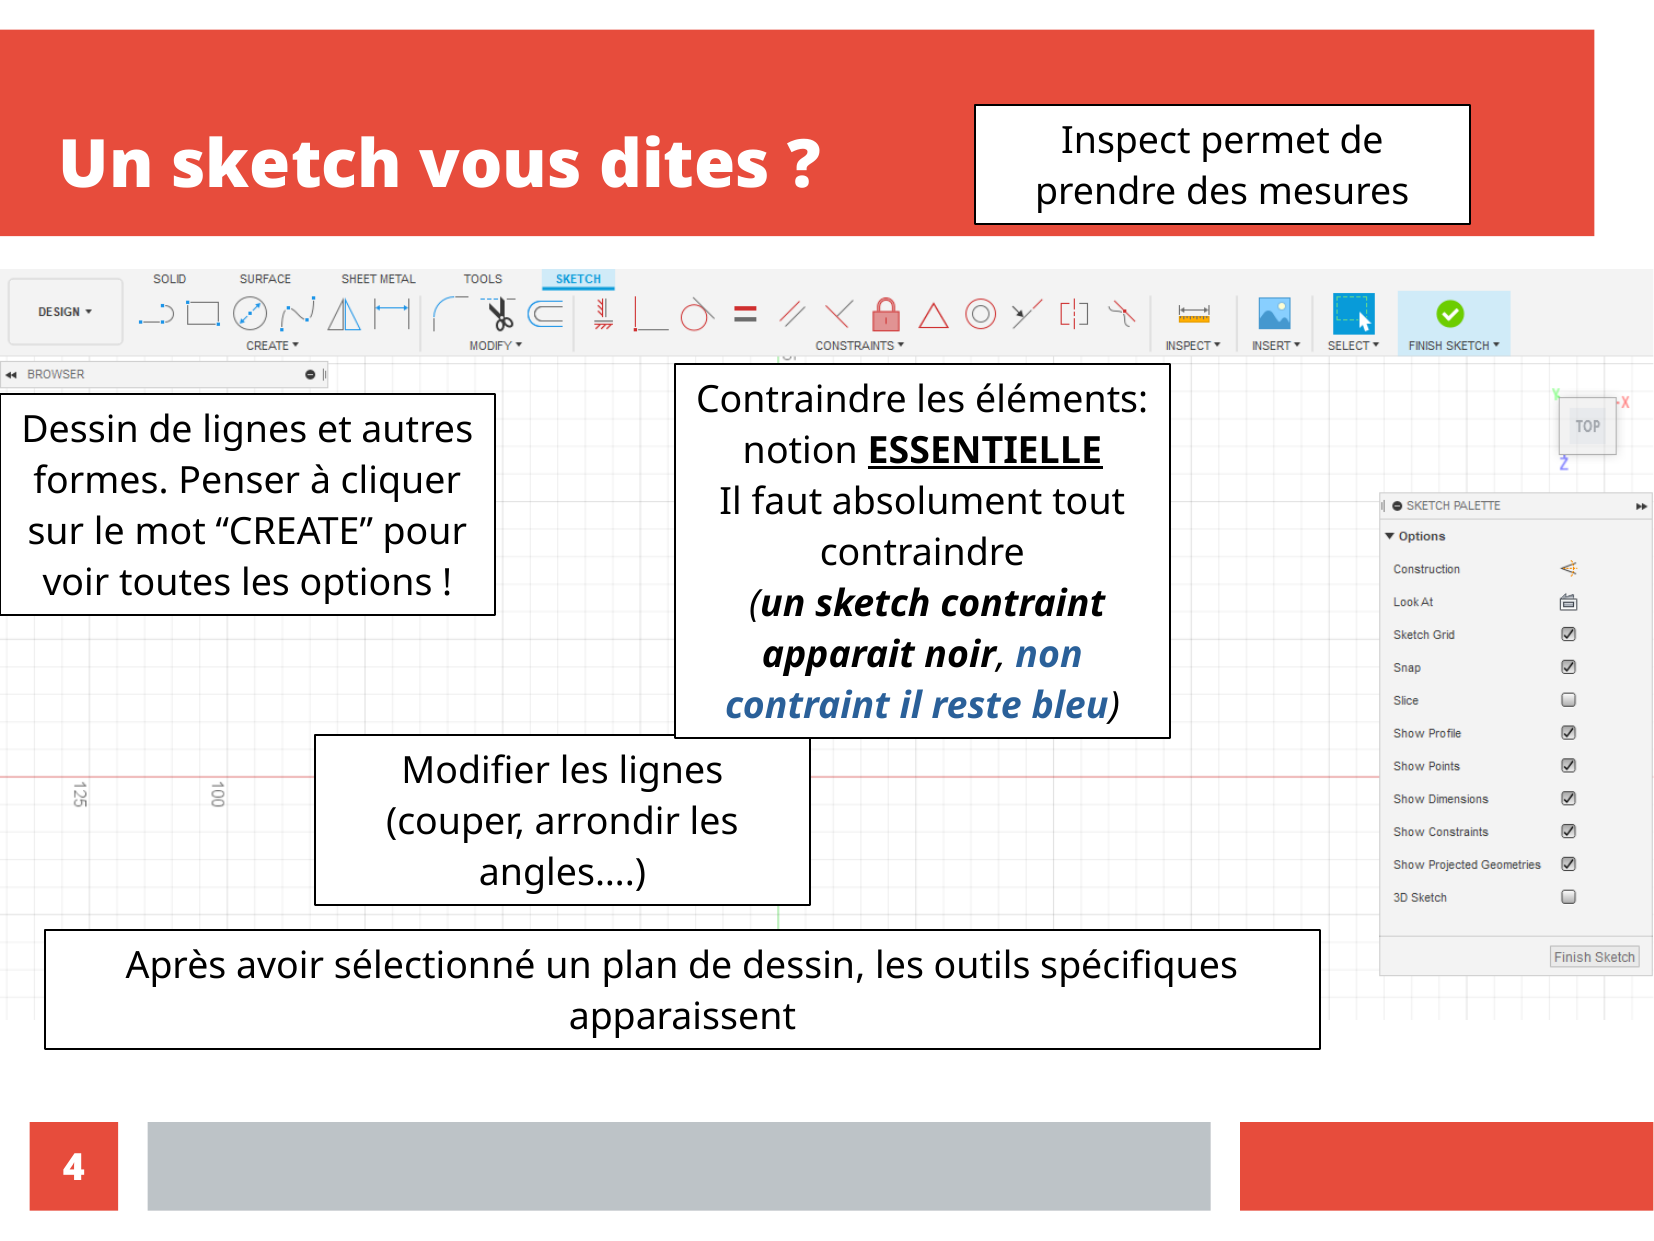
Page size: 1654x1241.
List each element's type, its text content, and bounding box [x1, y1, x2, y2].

picture [0, 269, 1654, 1021]
text_box Dessin de lignes et autres formes. Penser à cliquer sur le mot “CREATE” pour voir toutes les options ! [0, 393, 496, 601]
text_box Contraindre les éléments: notion ESSENTIELLE Il faut absolument tout contraindre (un sketch contraint apparait noir, non contraint il reste bleu) [675, 363, 1171, 712]
text_box Modifier les lignes (couper, arrondir les angles….) [315, 735, 811, 852]
title Un sketch vous dites ? [59, 59, 1595, 207]
text_box Inspect permet de prendre des mesures [975, 105, 1471, 222]
text_box Après avoir sélectionné un plan de dessin, les outils spécifiques apparaissent [45, 930, 1321, 1006]
